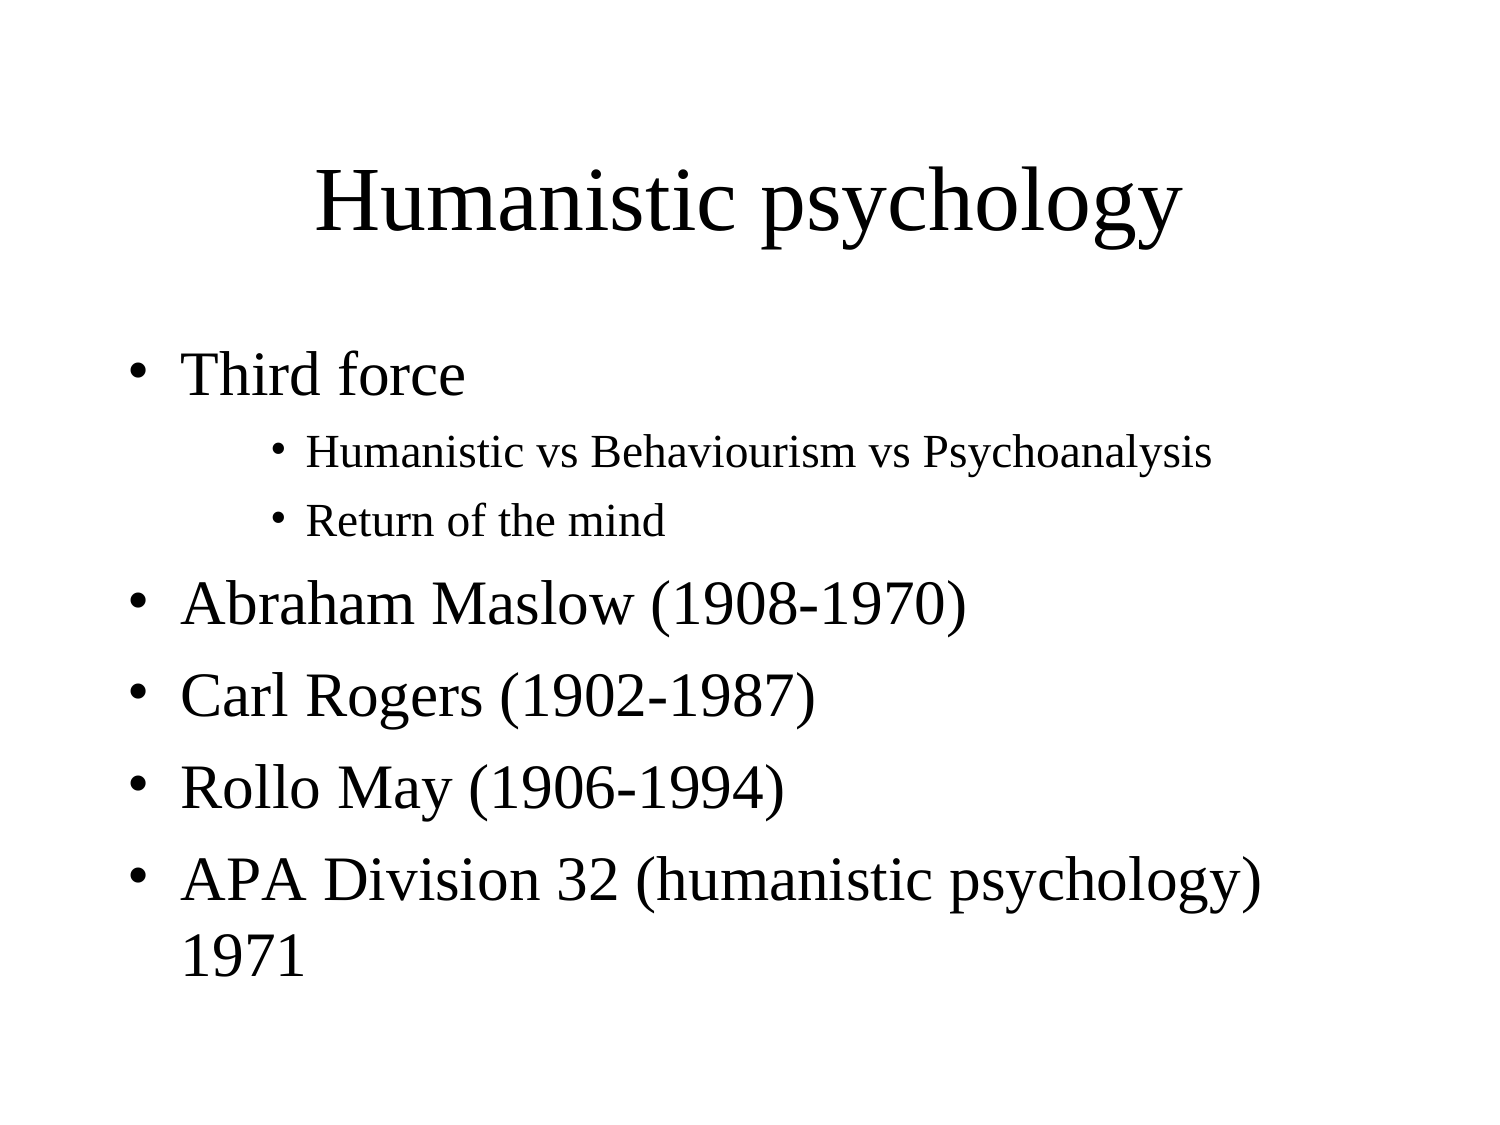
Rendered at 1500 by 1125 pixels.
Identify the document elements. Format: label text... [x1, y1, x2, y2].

title Humanistic psychology [112, 99, 1388, 288]
list Third force Humanistic vs Behaviourism vs Psychoanalysis Return of the mind Abraham Maslow (1908-1970) Carl Rogers (1902-1987) Rollo May (1906-1994) APA Division 32 (humanistic psychology) 1971 [112, 324, 1388, 1000]
